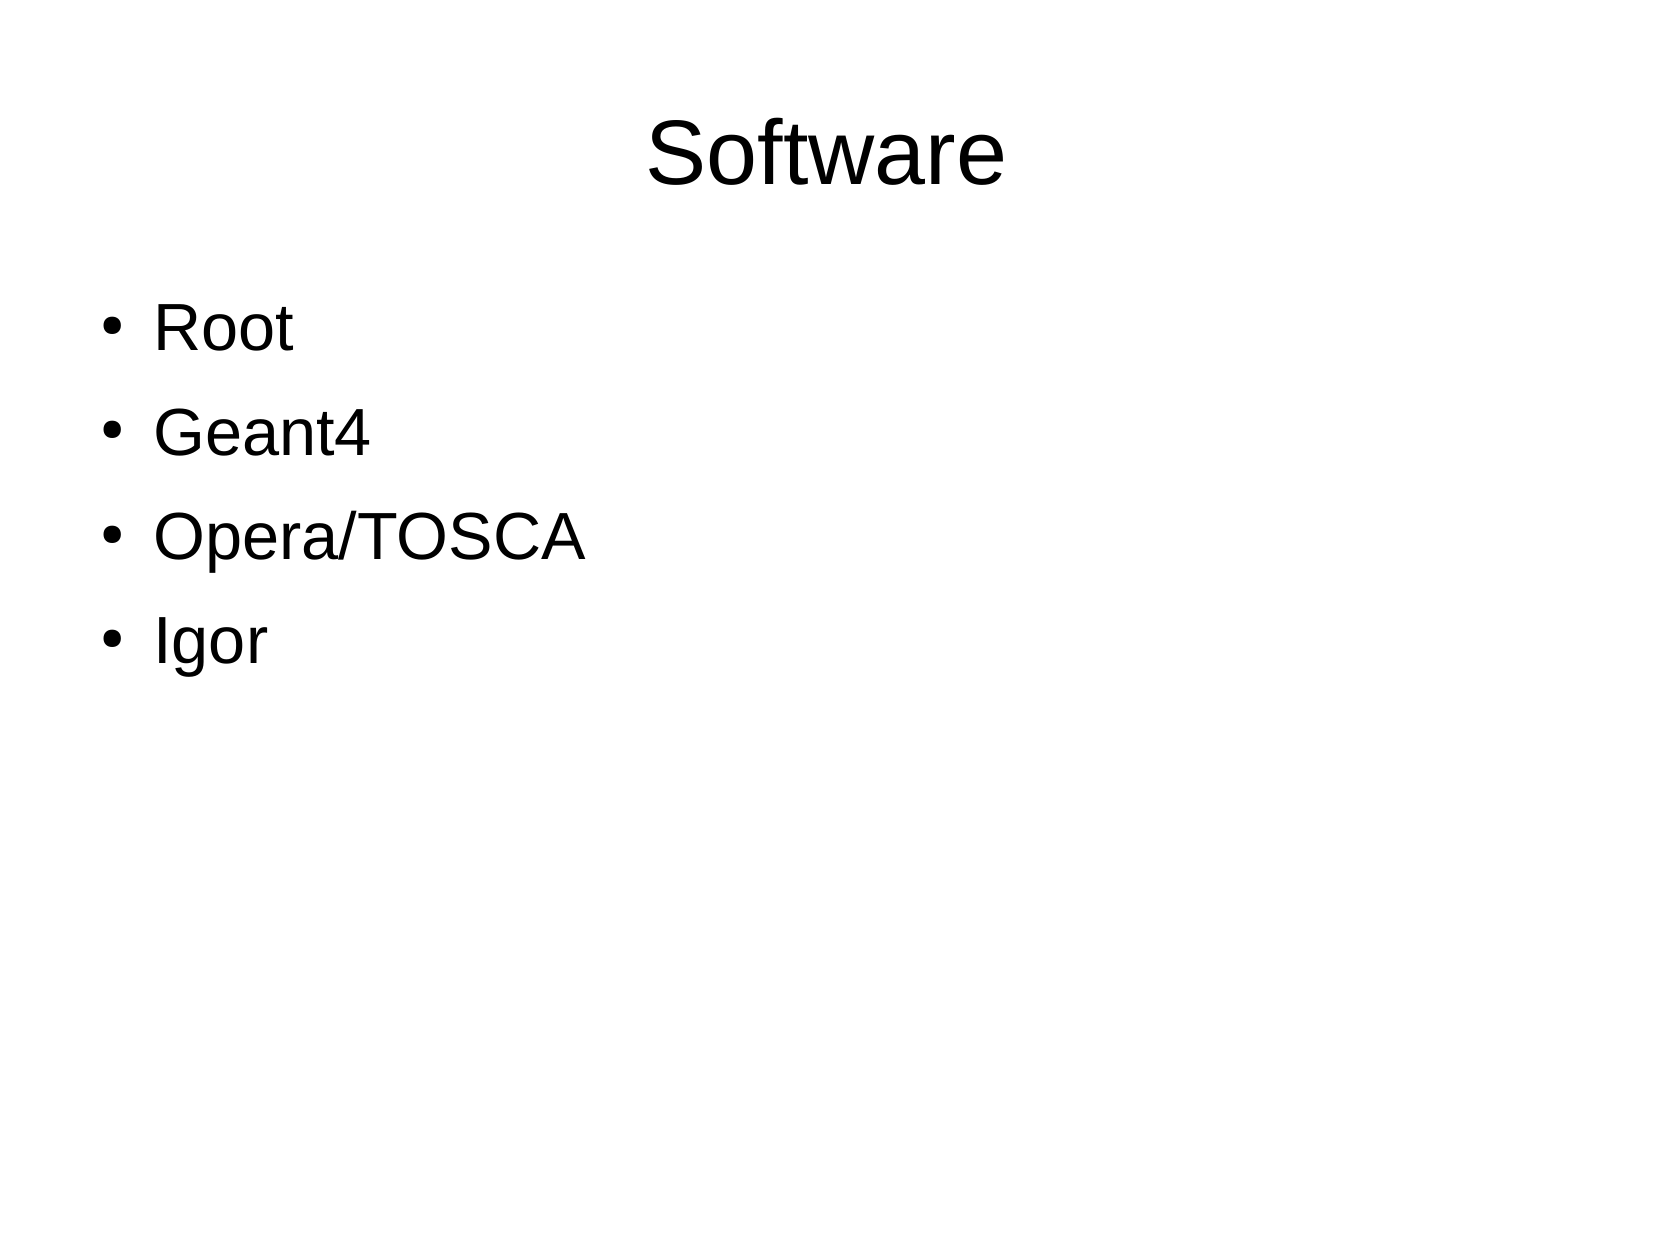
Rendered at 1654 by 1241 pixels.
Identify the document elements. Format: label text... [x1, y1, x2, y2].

title Software [82, 49, 1571, 257]
list Root Geant4 Opera/TOSCA Igor [82, 290, 1571, 1109]
